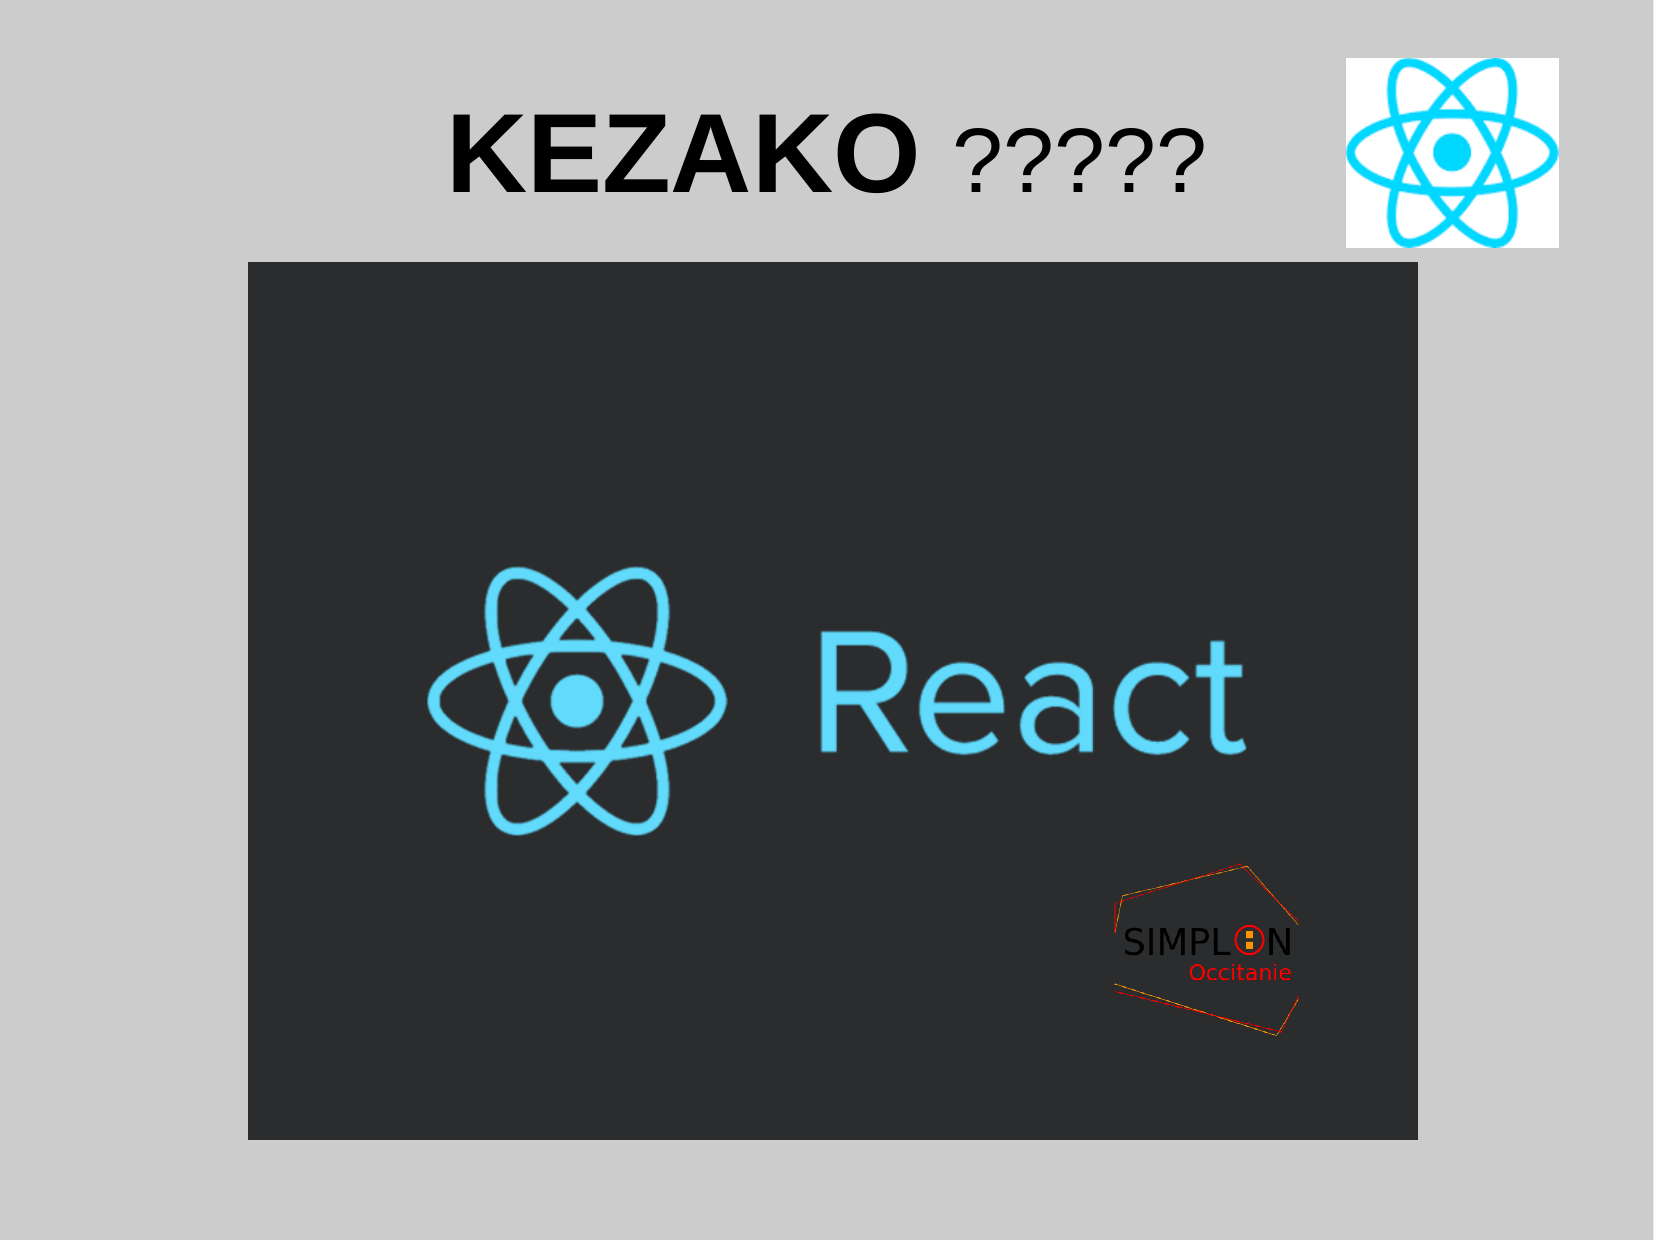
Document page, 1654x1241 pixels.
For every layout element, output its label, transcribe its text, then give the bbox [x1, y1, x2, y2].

picture [1346, 58, 1559, 249]
picture [248, 262, 1418, 1140]
title KEZAKO ????? [82, 49, 1571, 257]
